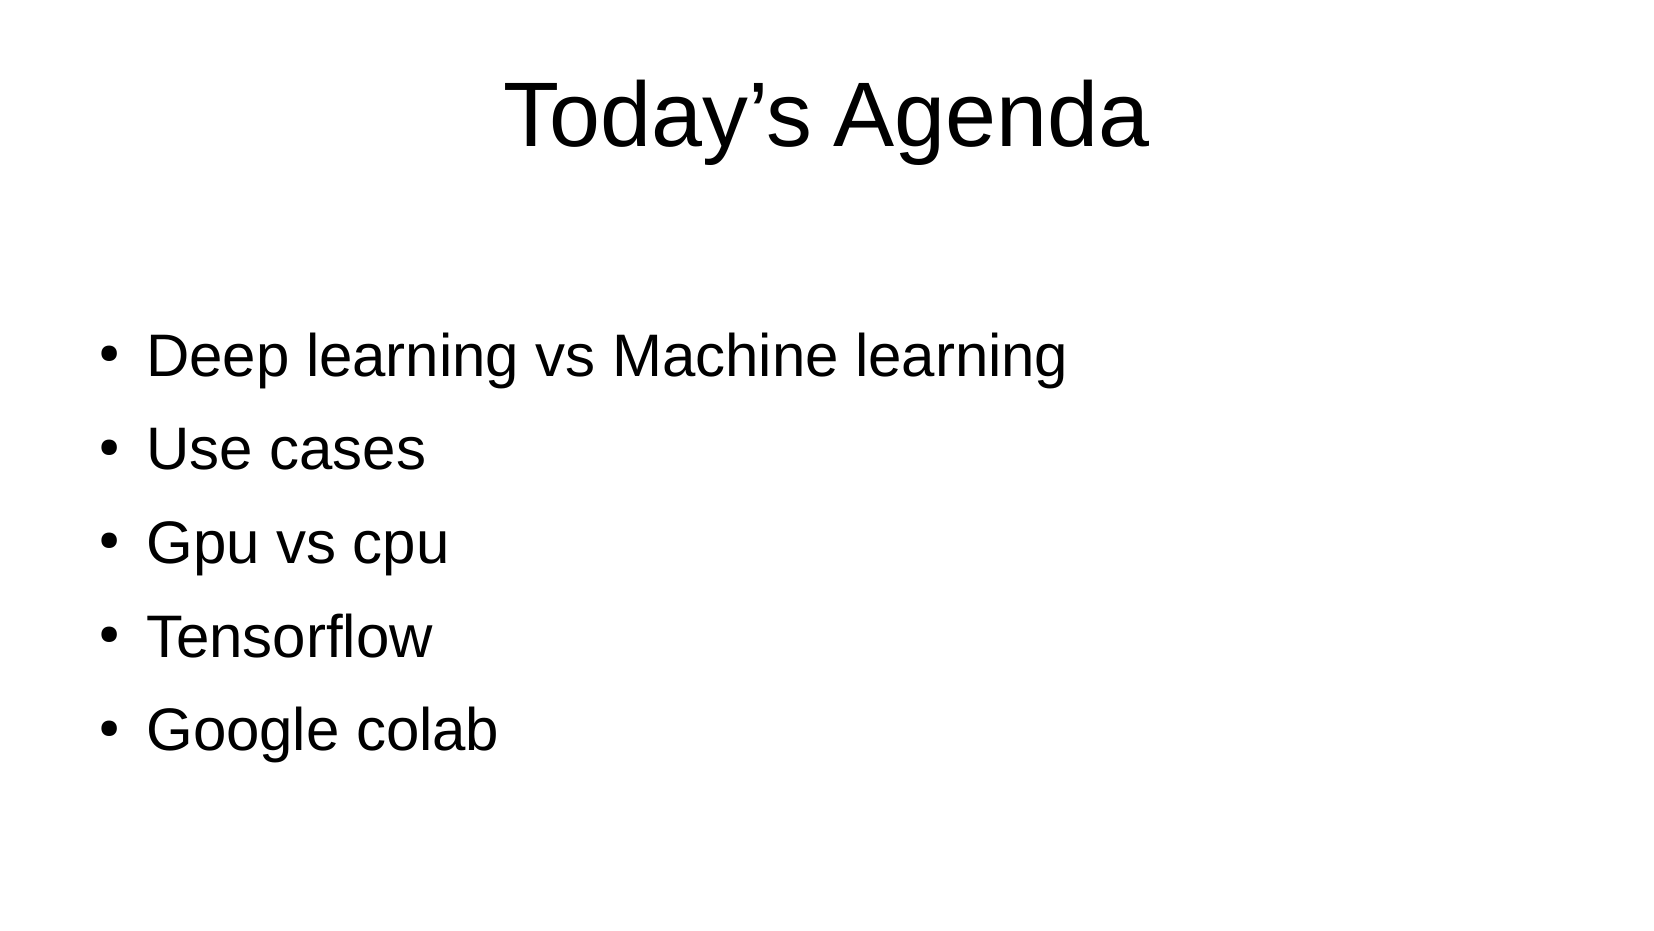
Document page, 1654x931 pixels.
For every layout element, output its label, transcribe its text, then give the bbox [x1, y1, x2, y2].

title Today’s Agenda [82, 37, 1571, 193]
list Deep learning vs Machine learning Use cases Gpu vs cpu Tensorflow Google colab [82, 228, 1571, 768]
